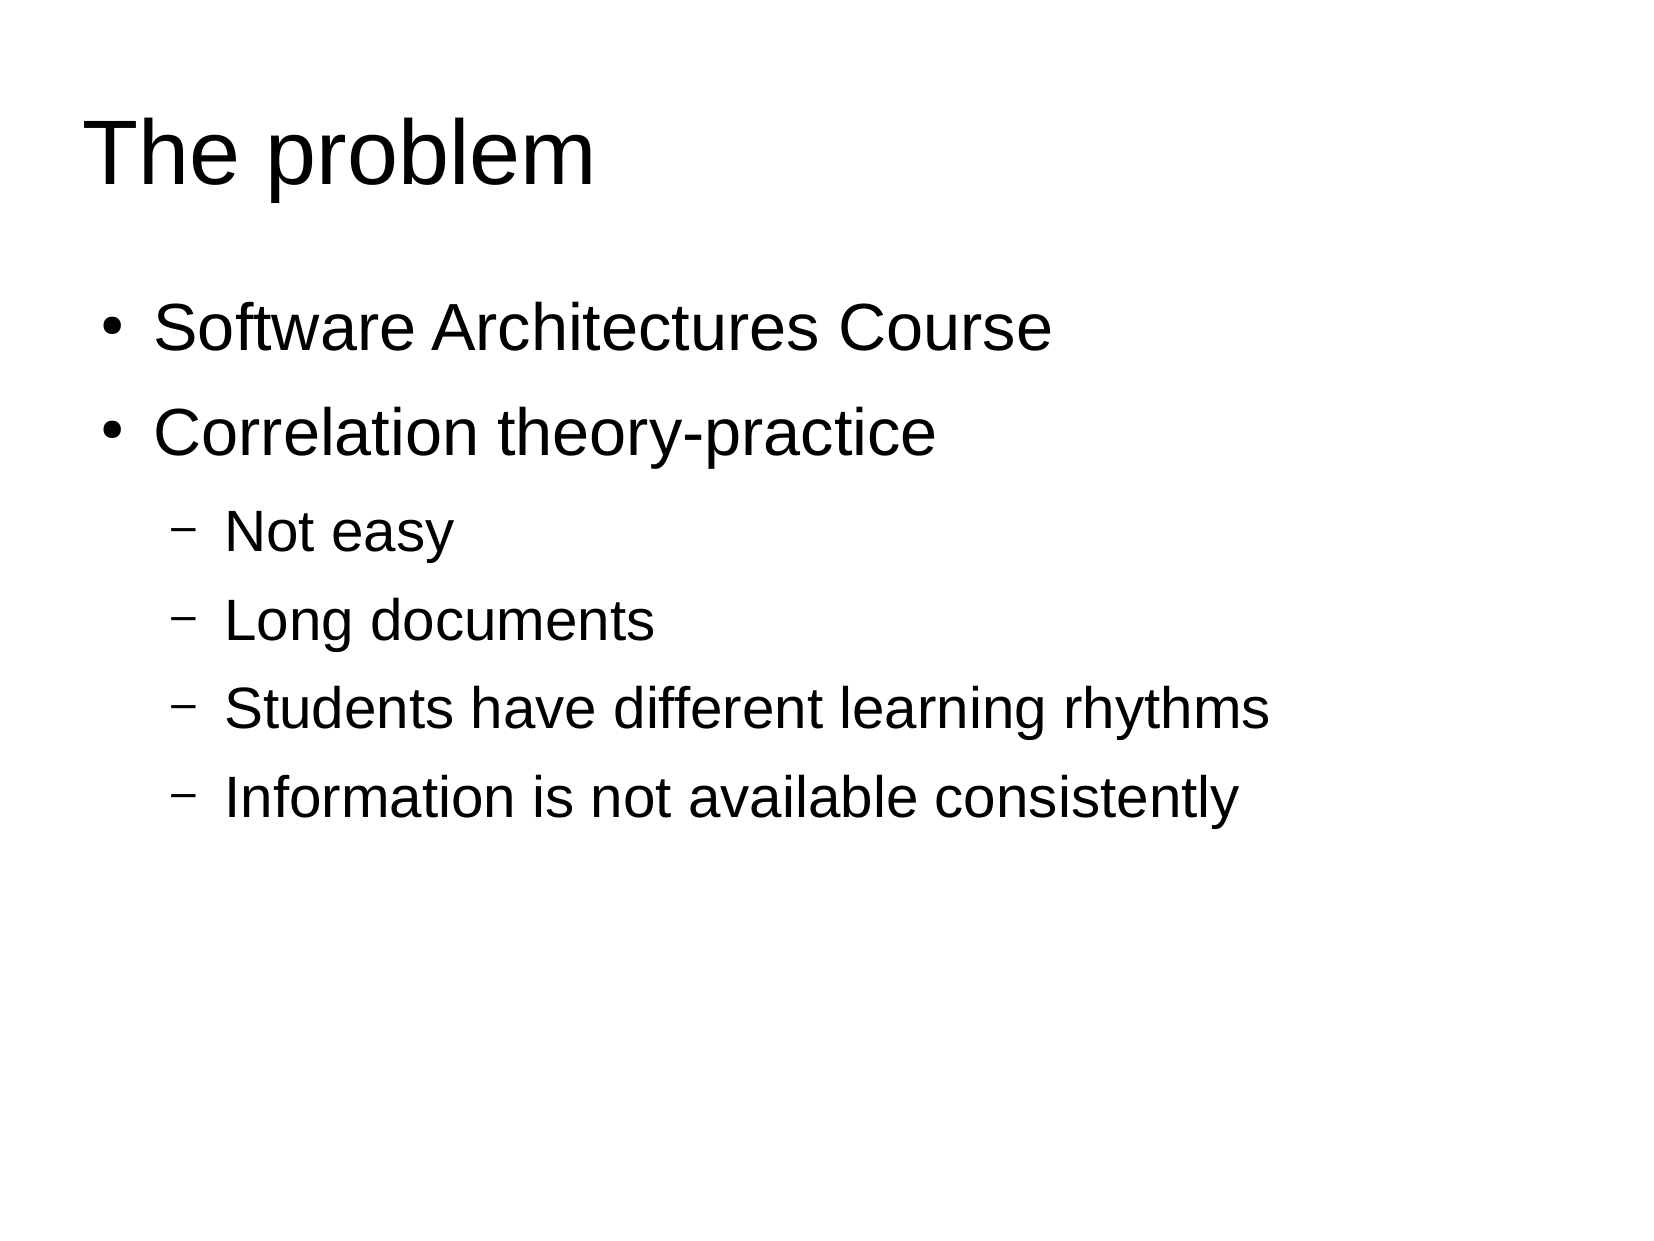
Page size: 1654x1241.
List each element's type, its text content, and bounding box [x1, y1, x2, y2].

title The problem [82, 49, 1571, 257]
list Software Architectures Course Correlation theory-practice Not easy Long documents Students have different learning rhythms Information is not available consistently [82, 290, 1571, 1010]
